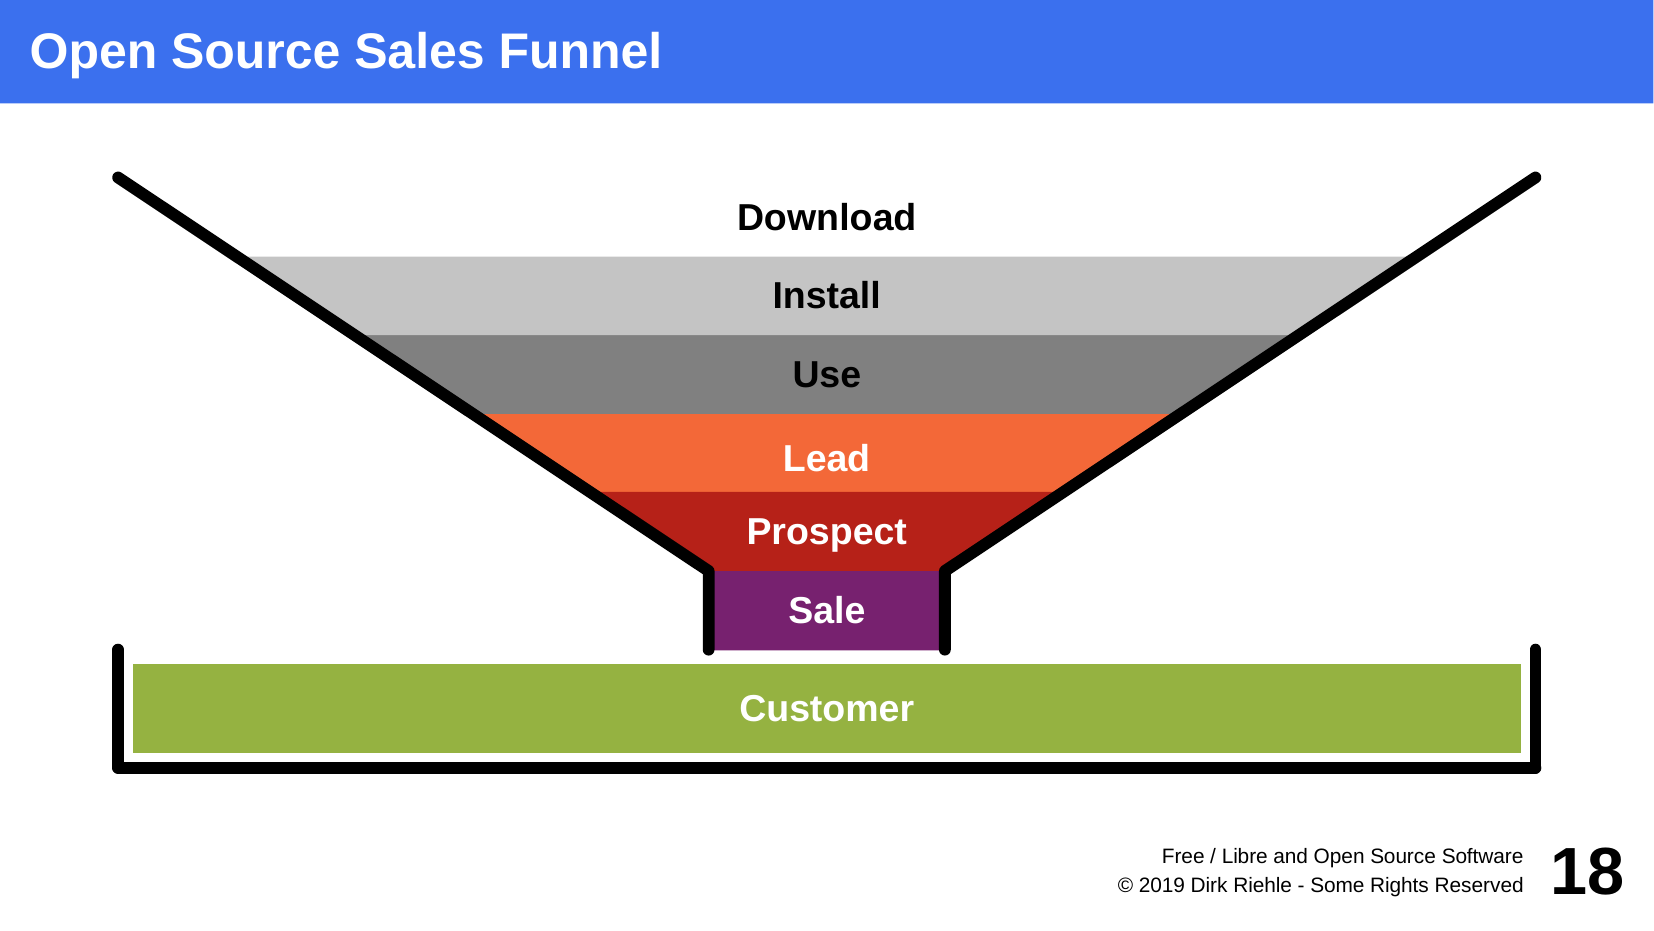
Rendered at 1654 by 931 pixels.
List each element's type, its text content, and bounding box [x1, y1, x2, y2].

text_box Use [358, 336, 1295, 414]
text_box Sale [119, 571, 1535, 651]
title Open Source Sales Funnel [0, 0, 1654, 104]
text_box Lead [476, 414, 1178, 491]
text_box Customer [119, 651, 1535, 767]
text_box Prospect [591, 491, 1062, 571]
text_box Download [120, 177, 1534, 257]
text_box [118, 177, 1536, 768]
text_box Install [240, 257, 1414, 336]
